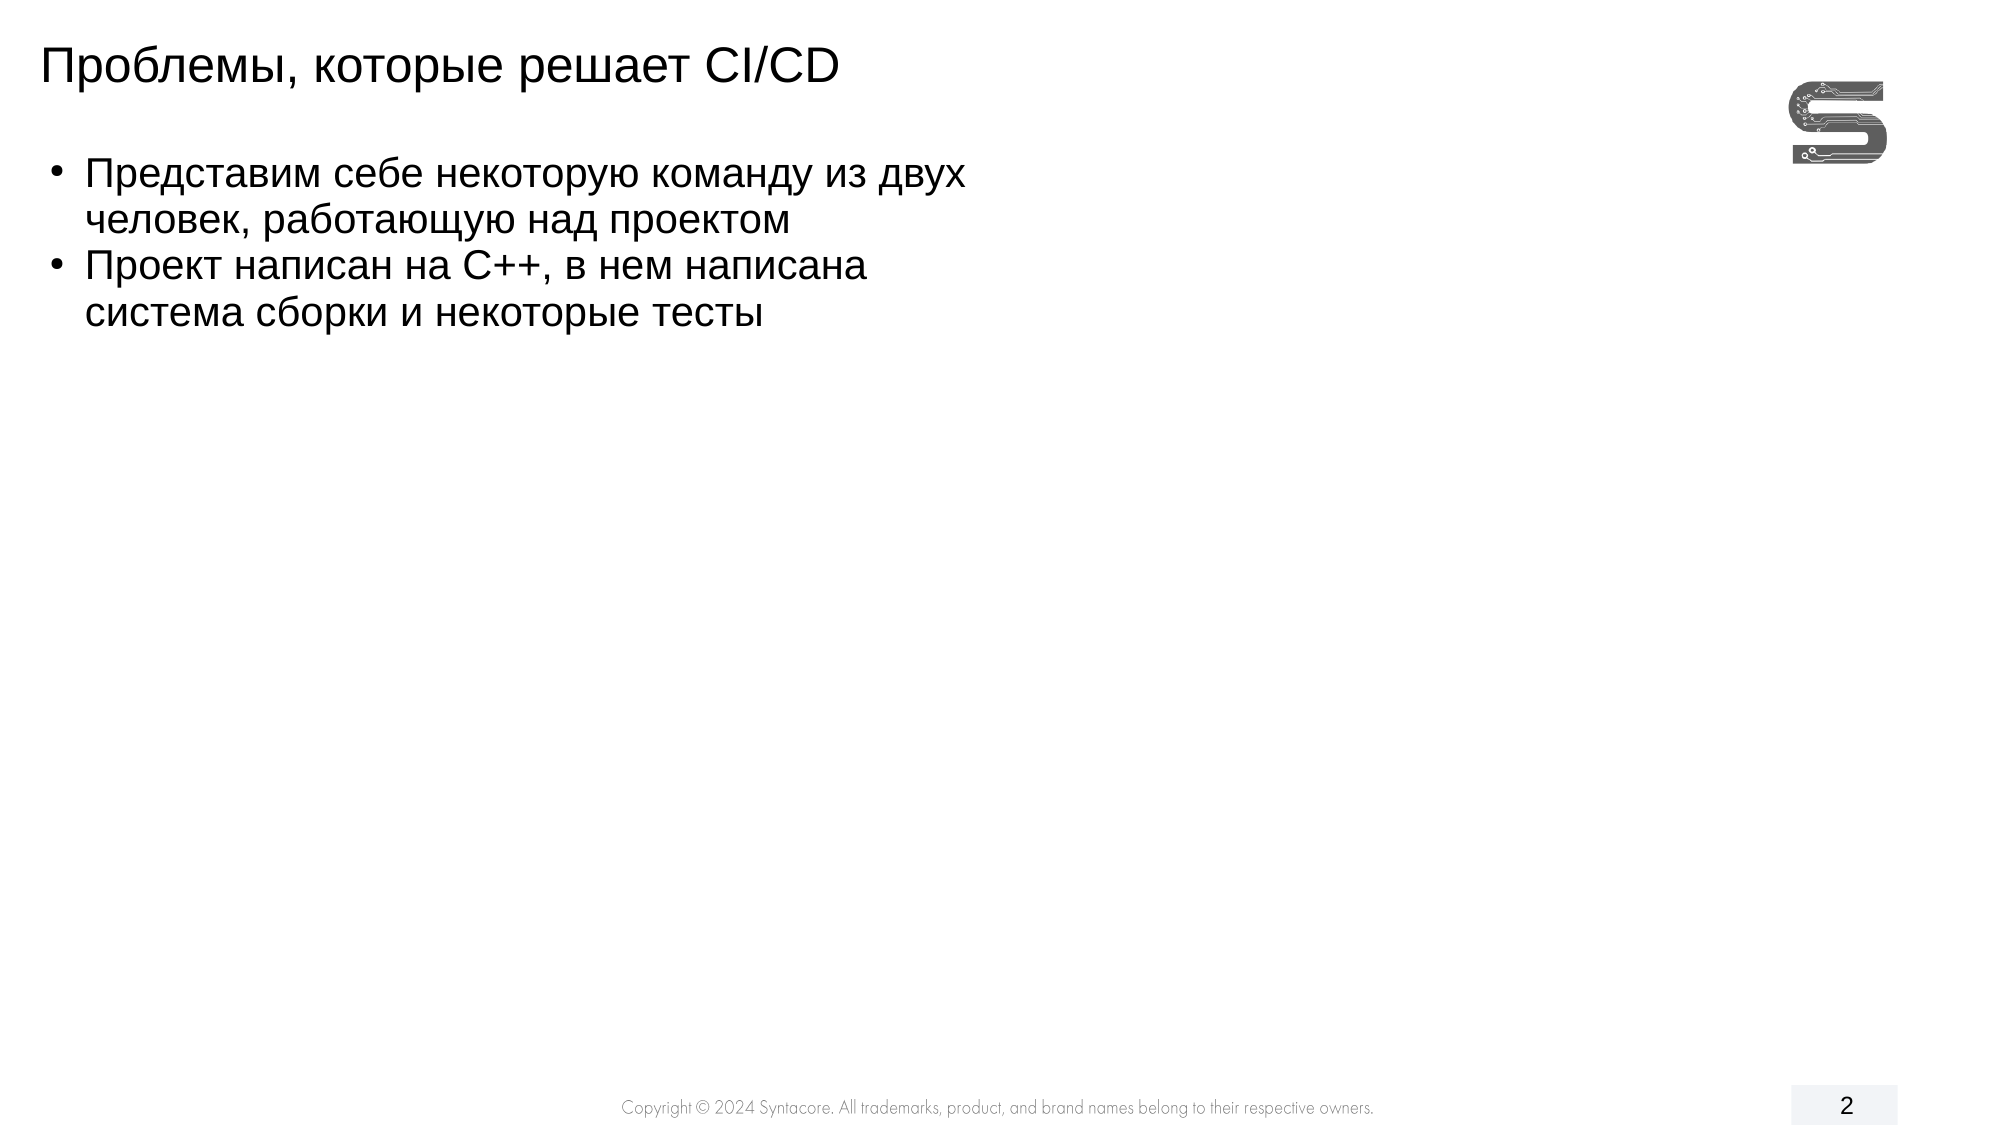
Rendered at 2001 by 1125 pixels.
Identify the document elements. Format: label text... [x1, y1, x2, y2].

picture [621, 1094, 1381, 1119]
text_box <number> [1825, 1084, 1969, 1125]
text_box Представим себе некоторую команду из двух человек, работающую над проектом Проект написан на С++, в нем написана система сборки и некоторые тесты [34, 141, 1004, 591]
text_box Проблемы, которые решает CI/CD [0, 29, 1000, 101]
picture [1788, 81, 1887, 164]
